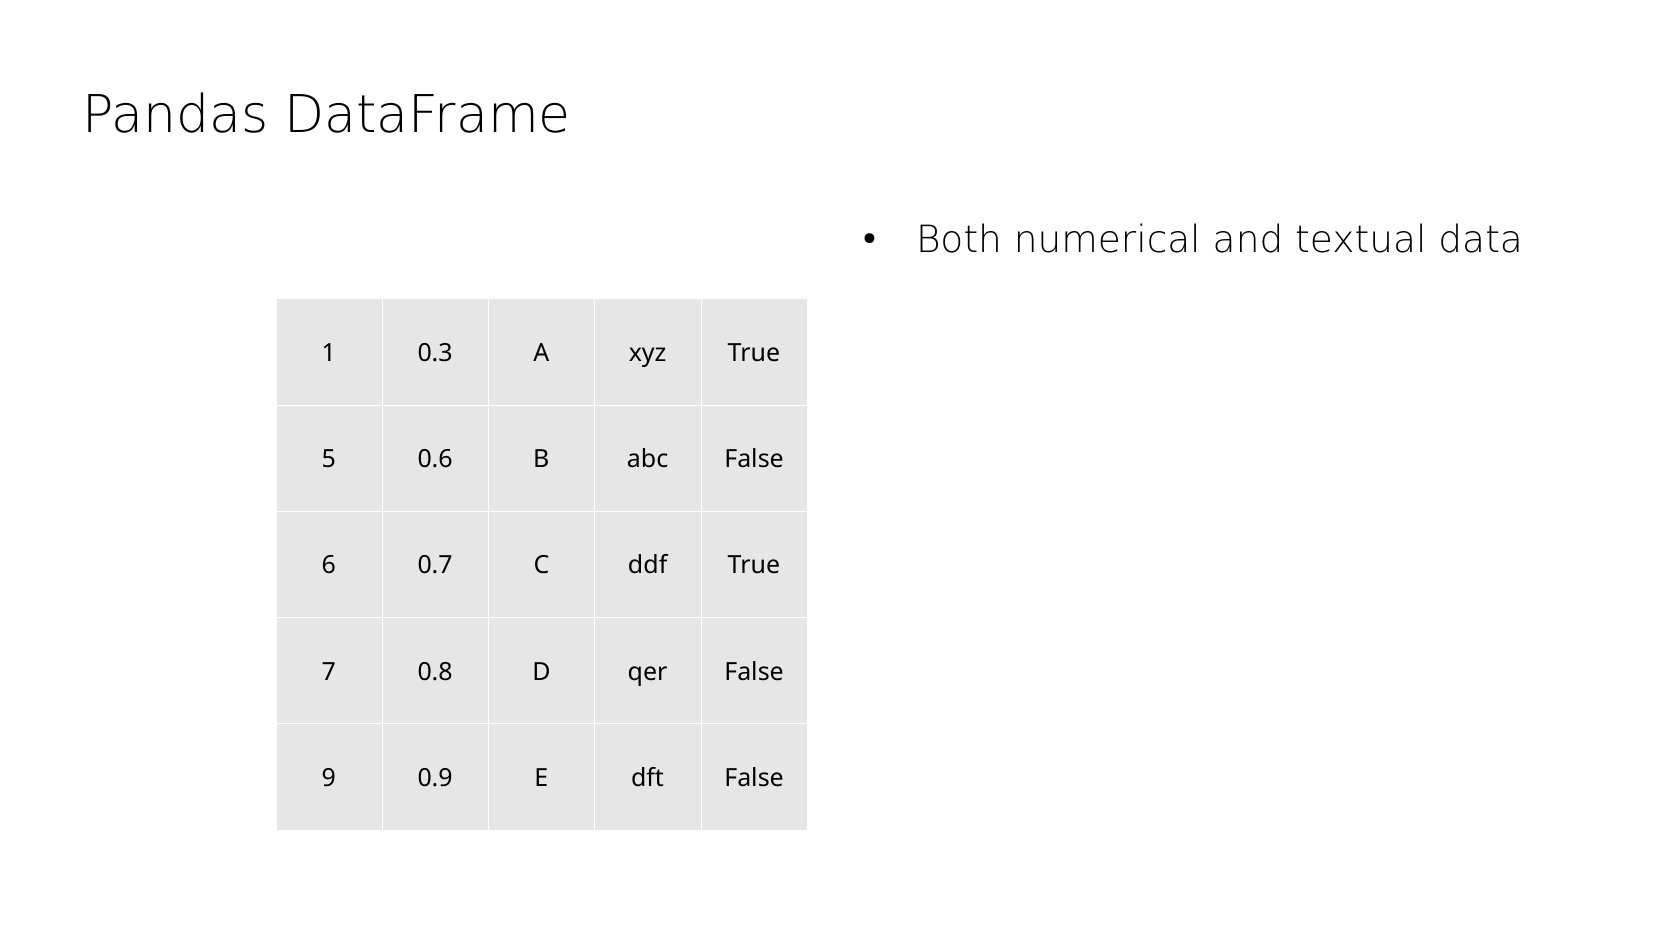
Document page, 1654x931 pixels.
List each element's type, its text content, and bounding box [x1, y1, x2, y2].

table_cell qer [595, 618, 701, 723]
table_cell 9 [277, 724, 382, 830]
table_cell D [489, 618, 594, 723]
table_header True [702, 299, 807, 405]
table_cell False [702, 618, 807, 723]
table_cell C [489, 512, 594, 617]
table_header 1 [277, 299, 382, 405]
table_cell 0.6 [383, 406, 488, 511]
list Both numerical and textual data [845, 217, 1572, 758]
table_cell 6 [277, 512, 382, 617]
table_cell ddf [595, 512, 701, 617]
table_cell abc [595, 406, 701, 511]
table_cell 7 [277, 618, 382, 723]
table_cell False [702, 724, 807, 830]
table_cell 0.9 [383, 724, 488, 830]
table_cell 0.8 [383, 618, 488, 723]
table_cell 5 [277, 406, 382, 511]
table_cell 0.7 [383, 512, 488, 617]
table_cell False [702, 406, 807, 511]
table_header 0.3 [383, 299, 488, 405]
table_cell B [489, 406, 594, 511]
table_cell True [702, 512, 807, 617]
table_cell E [489, 724, 594, 830]
table_header xyz [595, 299, 701, 405]
title Pandas DataFrame [82, 37, 1571, 193]
table_cell dft [595, 724, 701, 830]
table_header A [489, 299, 594, 405]
